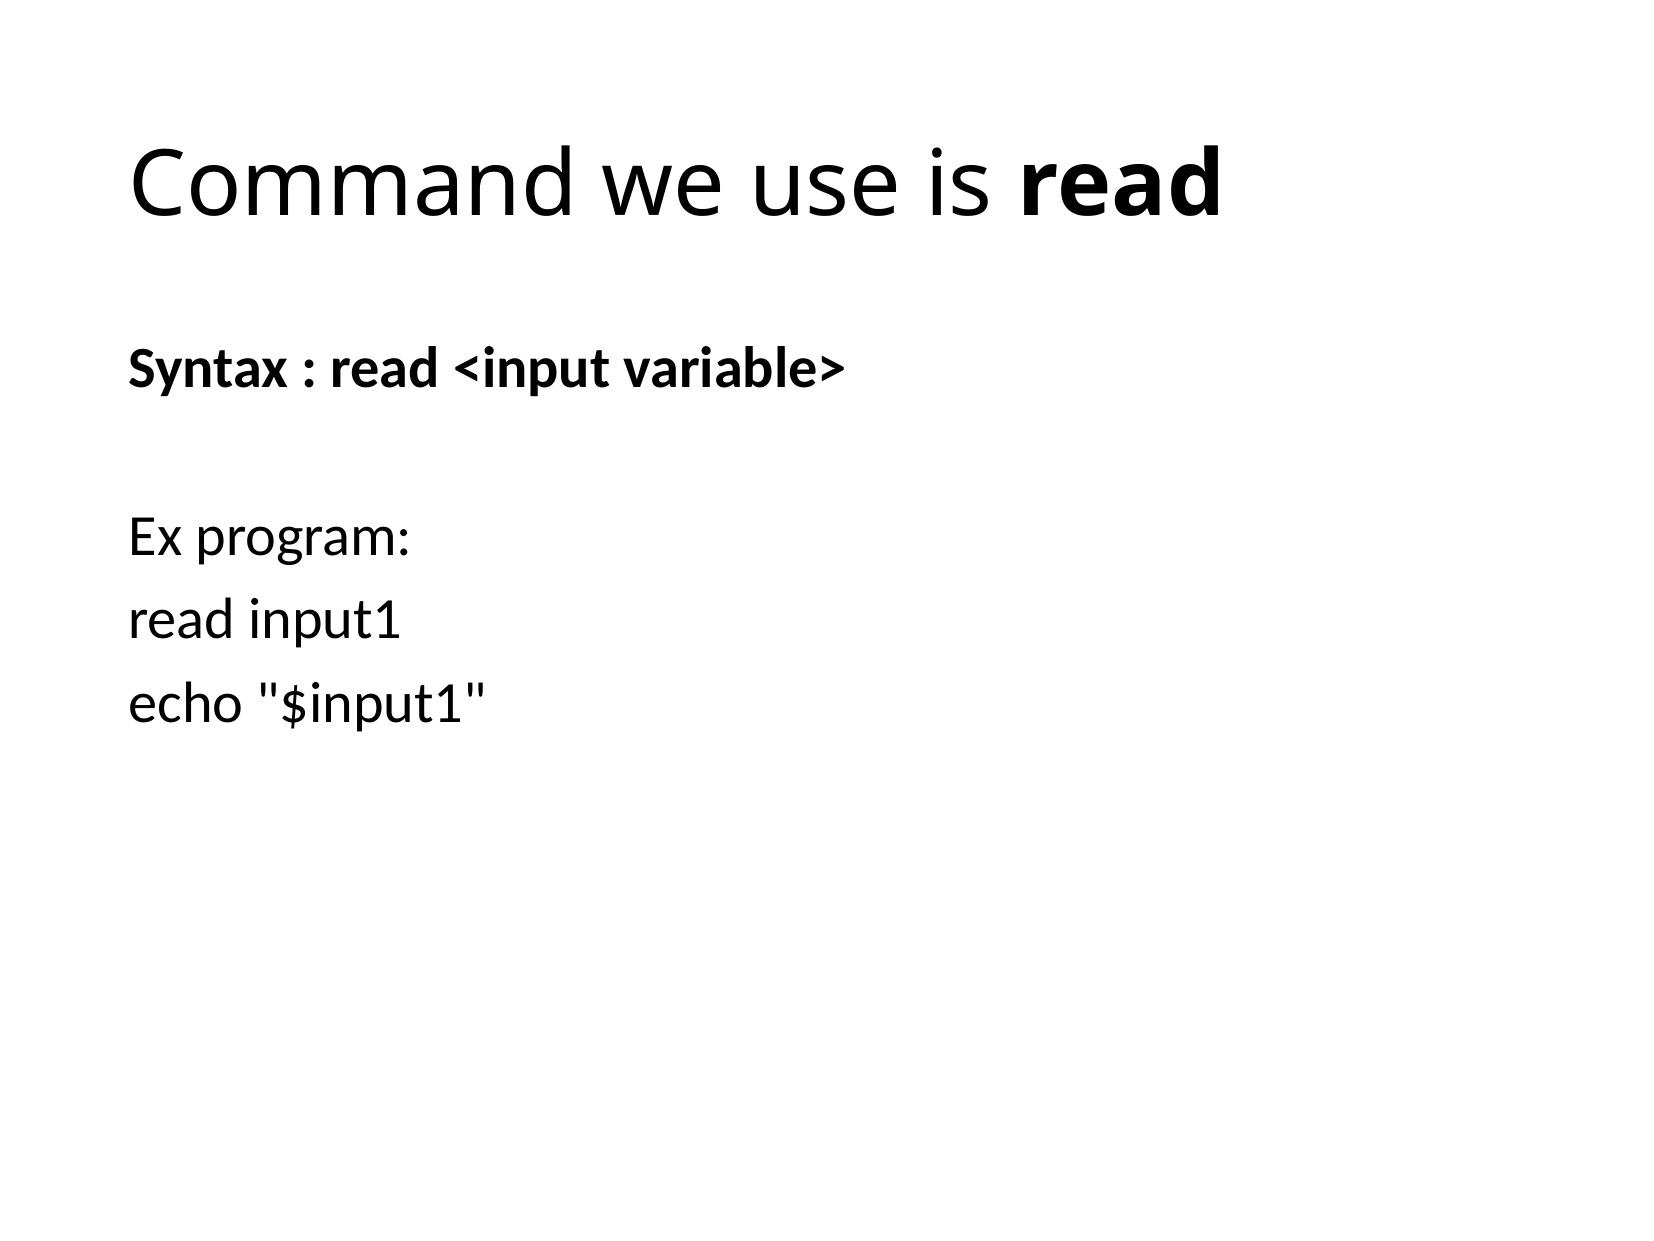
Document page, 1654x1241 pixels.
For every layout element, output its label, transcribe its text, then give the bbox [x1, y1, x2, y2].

title Command we use is read [113, 65, 1540, 306]
list Syntax : read <input variable> Ex program: read input1 echo "$input1" [113, 330, 1540, 1117]
